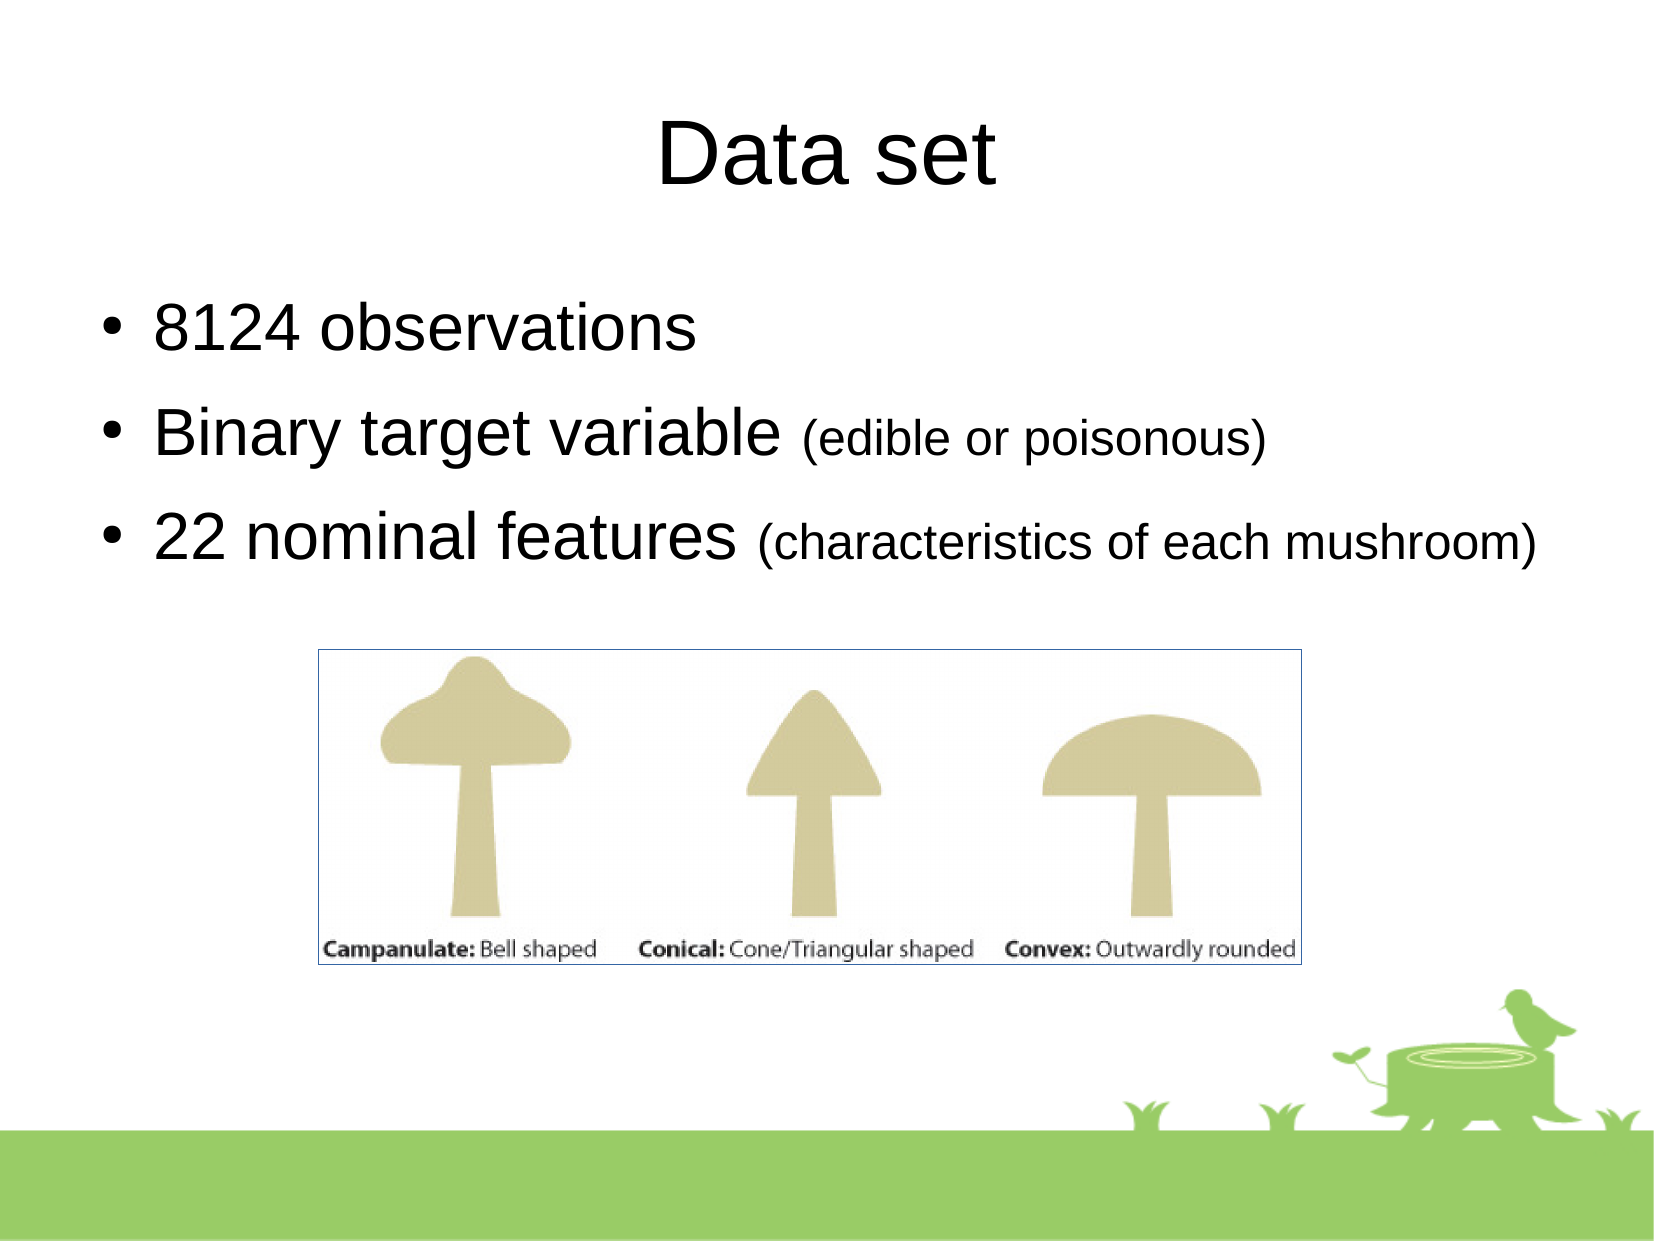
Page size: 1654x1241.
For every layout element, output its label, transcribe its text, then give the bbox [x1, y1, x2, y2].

title Data set [82, 49, 1571, 257]
list 8124 observations Binary target variable (edible or poisonous) 22 nominal features (characteristics of each mushroom) [82, 290, 1571, 1010]
picture [0, 0, 1654, 1241]
